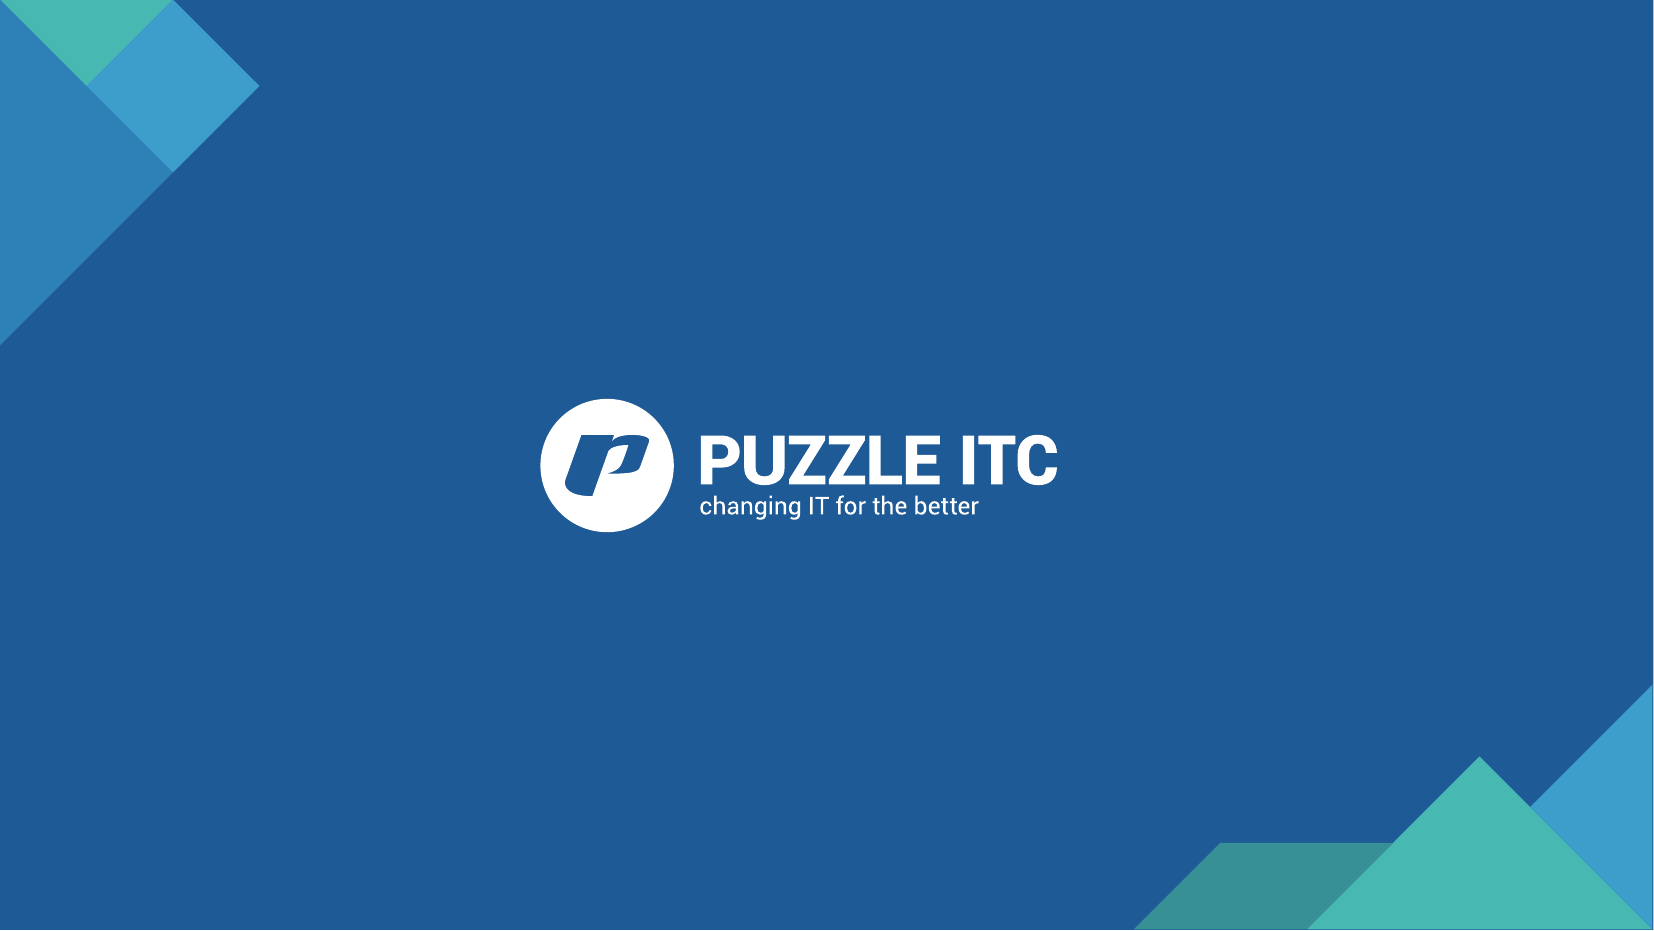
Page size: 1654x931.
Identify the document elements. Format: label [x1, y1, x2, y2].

picture [540, 397, 1058, 533]
